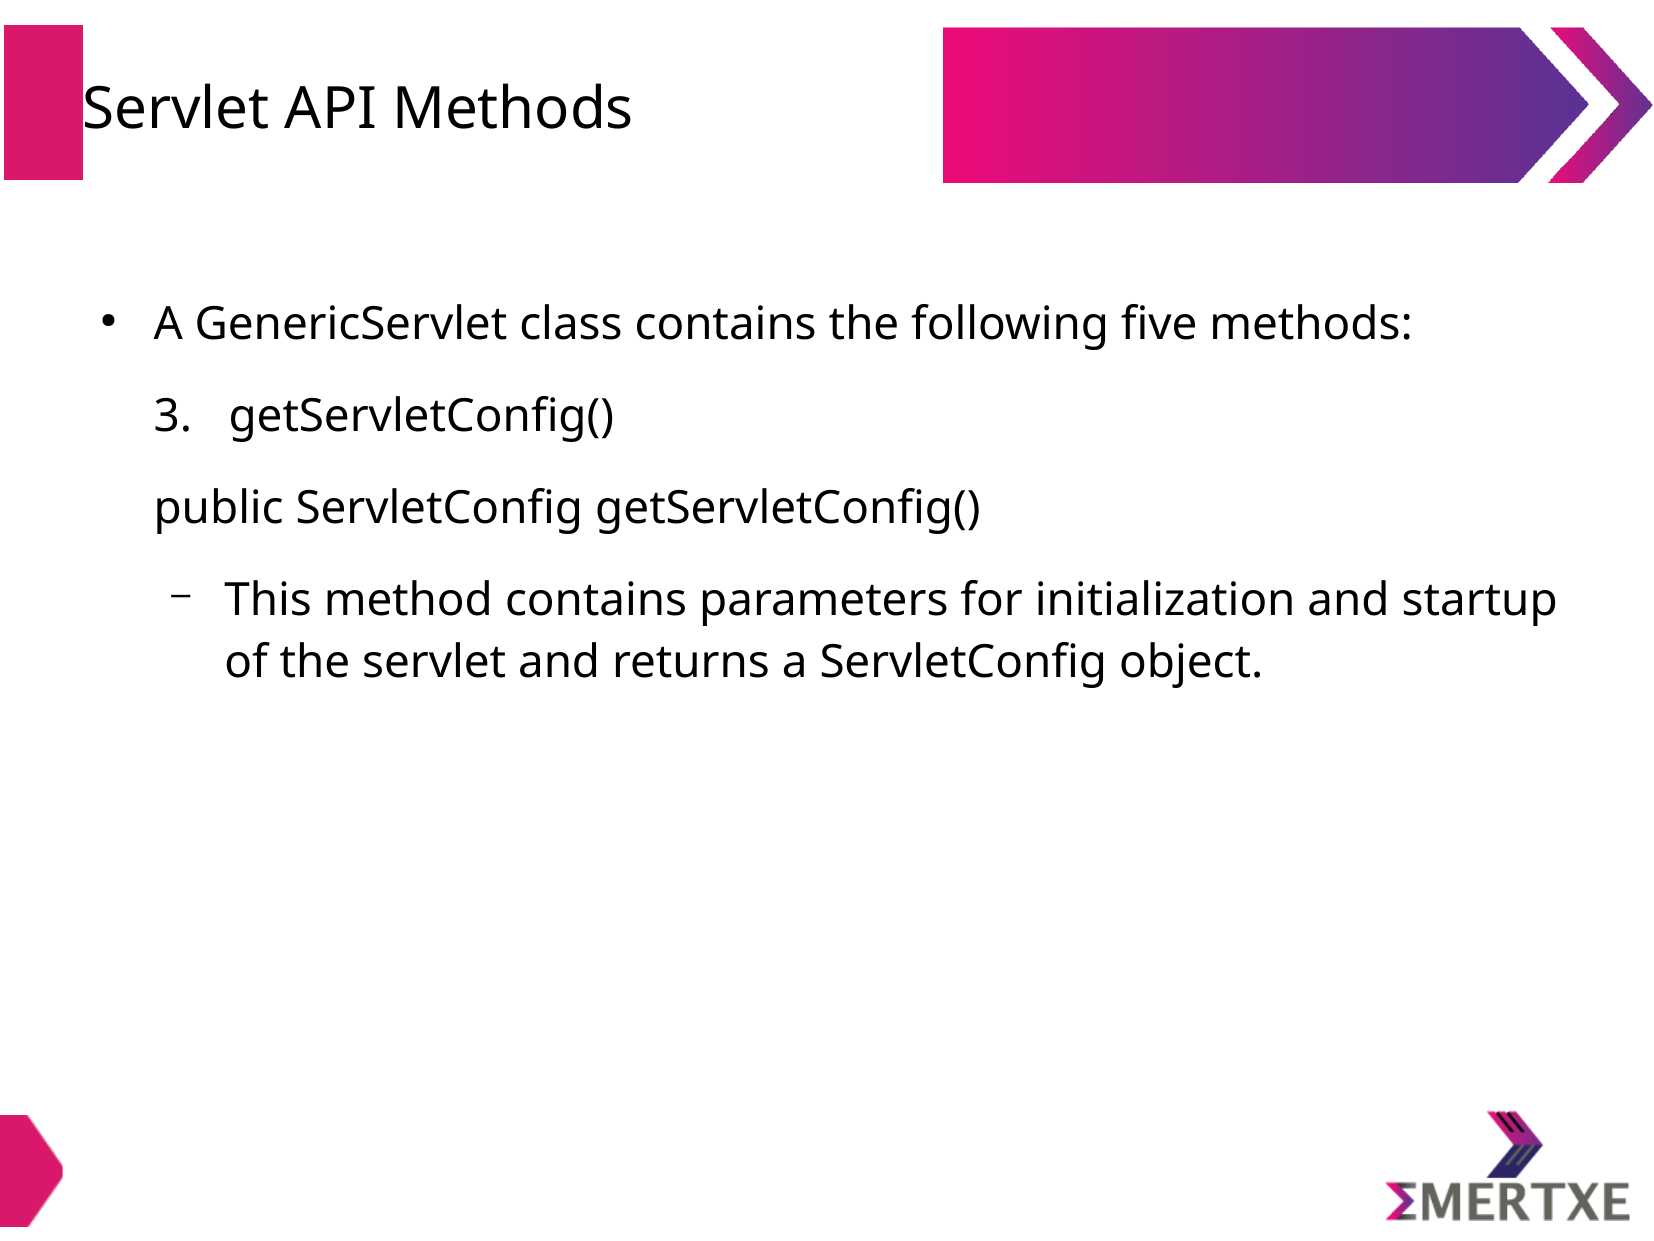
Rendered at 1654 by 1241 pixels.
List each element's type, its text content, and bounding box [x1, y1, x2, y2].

picture [1571, 27, 1653, 183]
picture [1385, 1107, 1631, 1221]
title Servlet API Methods [82, 2, 1571, 210]
list A GenericServlet class contains the following five methods: 3. getServletConfig() public ServletConfig getServletConfig() This method contains parameters for initialization and startup of the servlet and returns a ServletConfig object. [82, 290, 1571, 1010]
